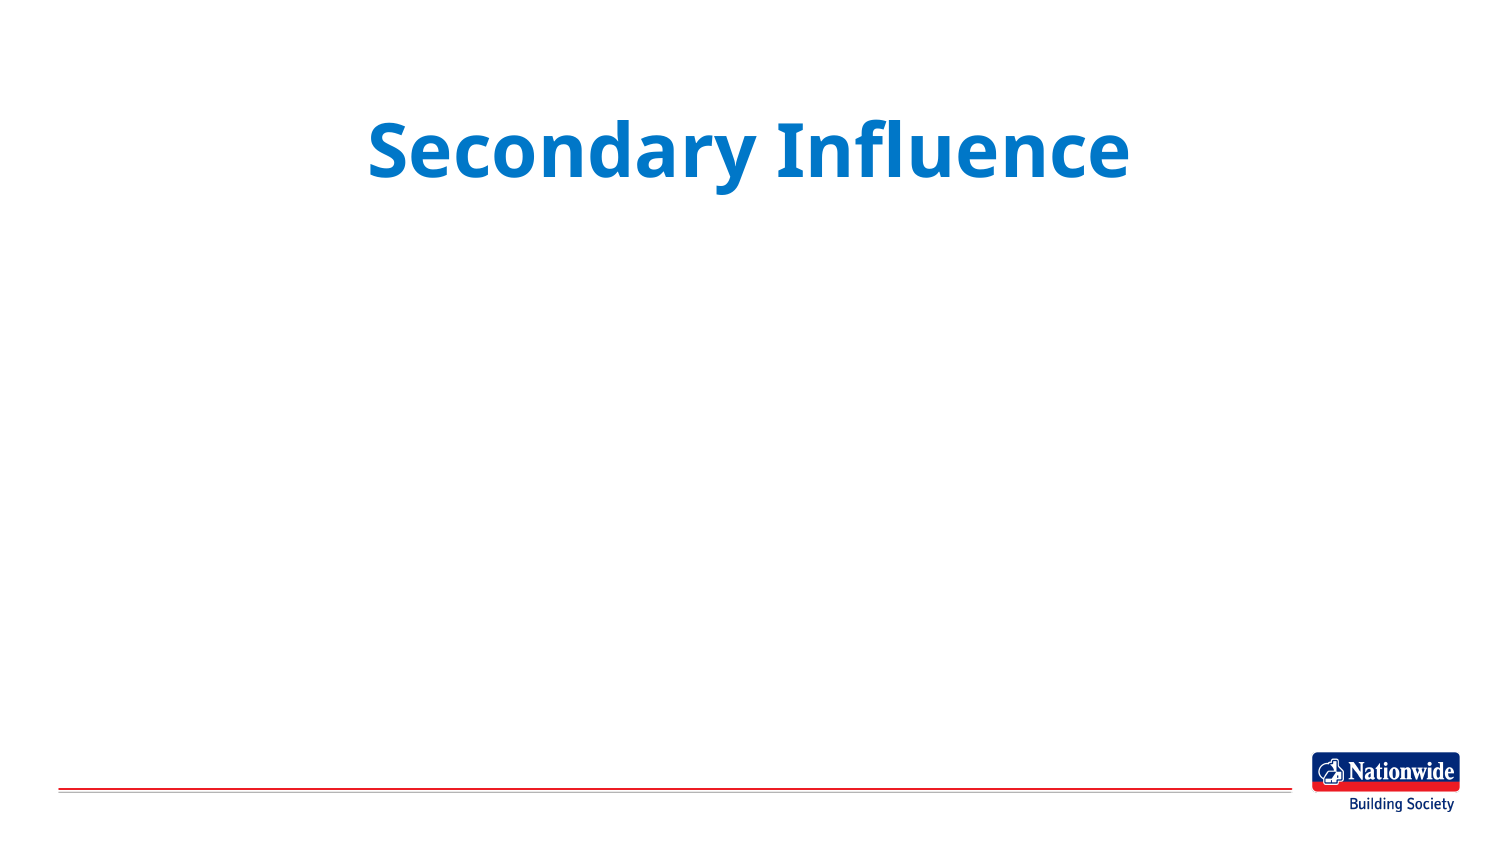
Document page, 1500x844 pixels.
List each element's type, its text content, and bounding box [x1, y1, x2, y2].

title Secondary Influence [0, 119, 1500, 193]
